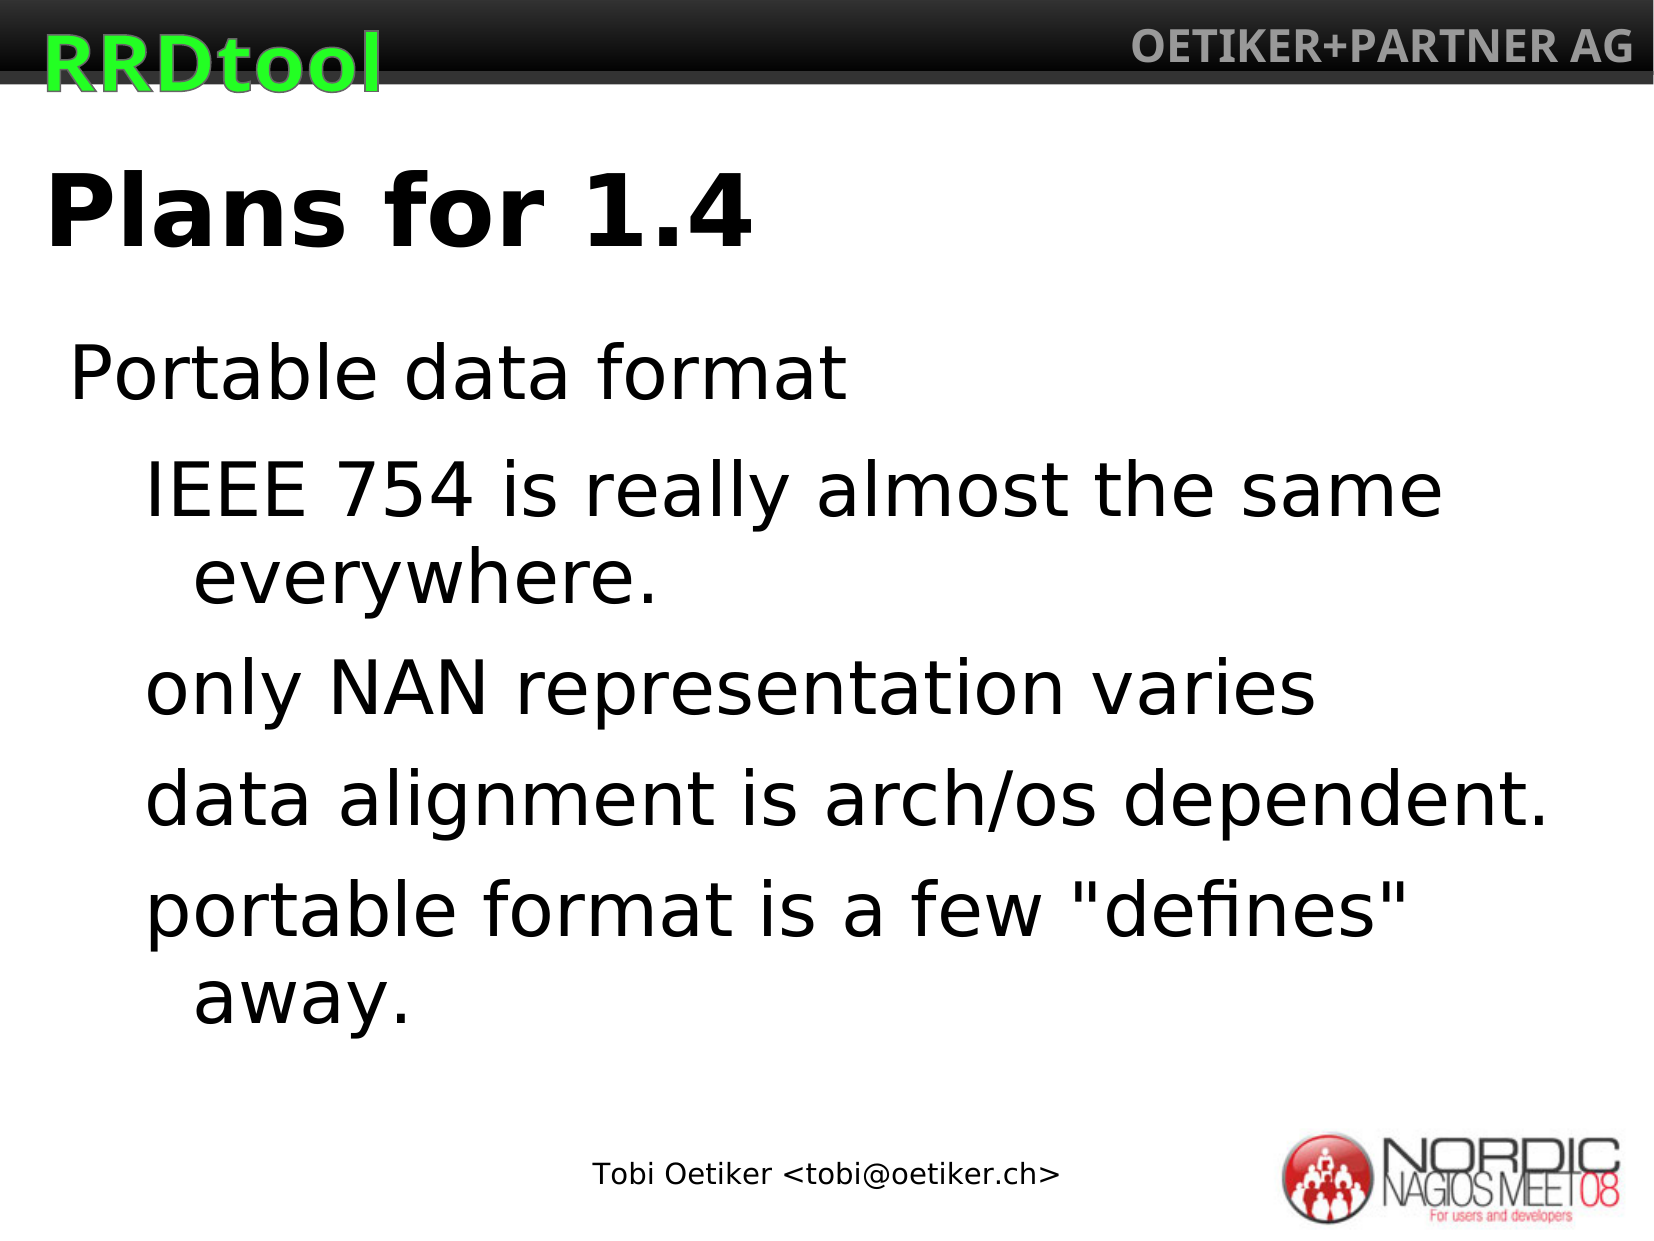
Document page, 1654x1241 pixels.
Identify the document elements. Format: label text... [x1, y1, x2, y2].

list Portable data format IEEE 754 is really almost the same everywhere. only NAN representation varies data alignment is arch/os dependent. portable format is a few "defines" away. [50, 329, 1571, 1129]
picture [1262, 1116, 1654, 1241]
title Plans for 1.4 [43, 137, 1582, 287]
